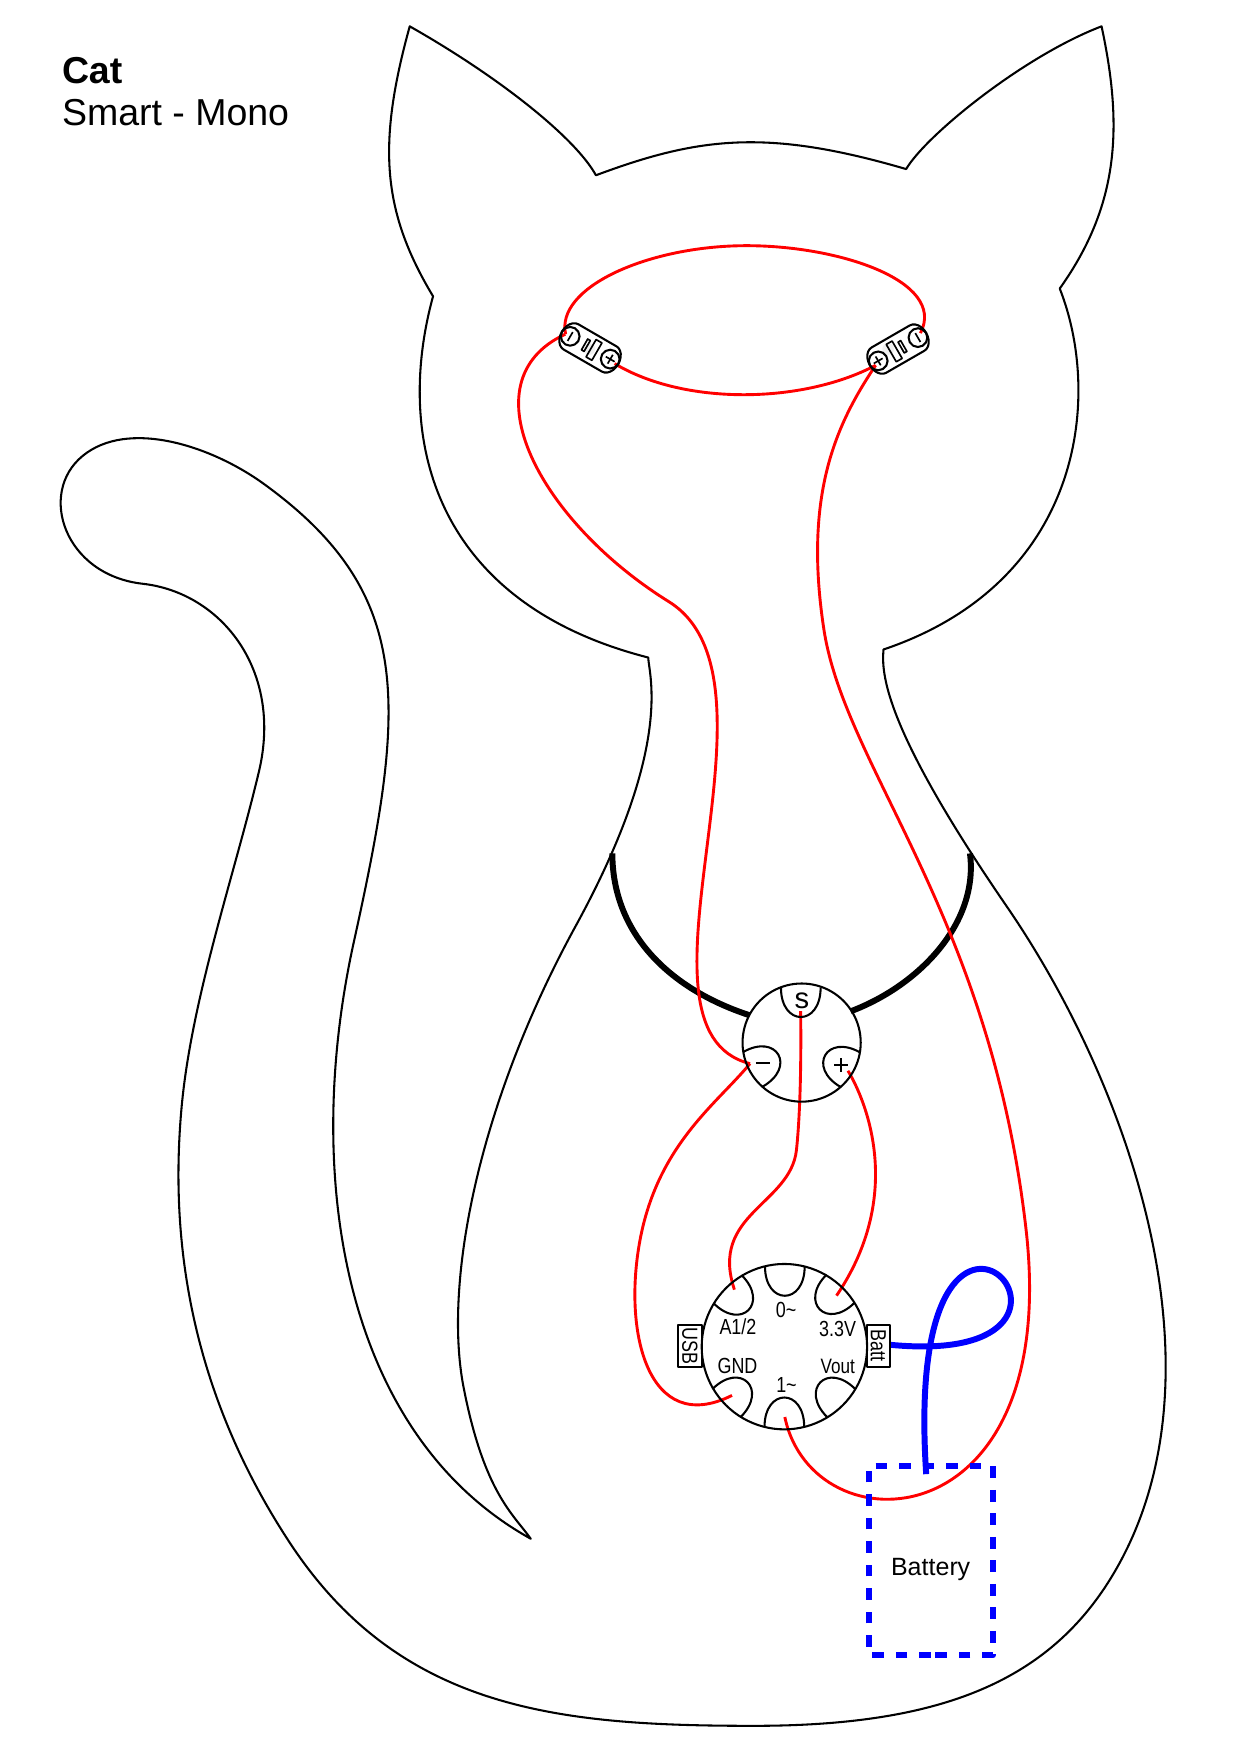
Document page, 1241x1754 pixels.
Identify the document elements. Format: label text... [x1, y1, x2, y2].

text_box [882, 344, 890, 355]
text_box 0~ [776, 1298, 801, 1321]
text_box [585, 343, 592, 354]
text_box Battery [868, 1465, 993, 1656]
text_box s [790, 985, 814, 1012]
text_box GND [714, 1356, 761, 1375]
text_box 1~ [773, 1374, 800, 1396]
text_box Cat Smart - Mono [47, 42, 331, 142]
text_box USB [678, 1325, 702, 1367]
text_box 3.3V [823, 1319, 852, 1337]
text_box 0~ [777, 1303, 783, 1316]
text_box Batt [867, 1325, 891, 1367]
text_box A1/2 [718, 1314, 758, 1339]
text_box [889, 343, 895, 353]
text_box [589, 345, 596, 355]
text_box Vout [819, 1357, 856, 1376]
